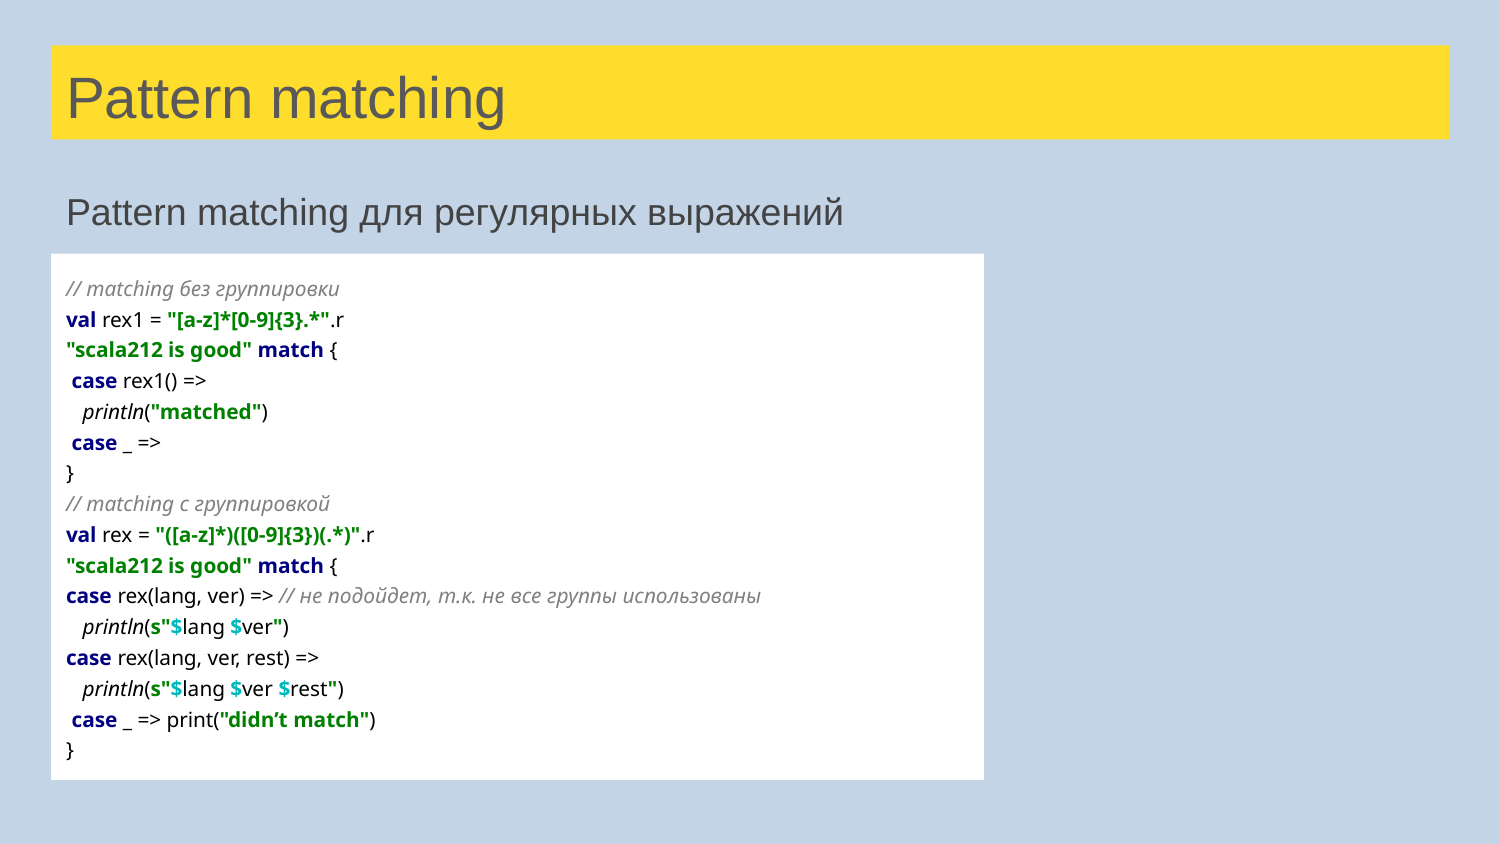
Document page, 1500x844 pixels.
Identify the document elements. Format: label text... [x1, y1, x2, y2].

title Pattern matching [51, 45, 1449, 140]
text_box // matching без группировки val rex1 = "[a-z]*[0-9]{3}.*".r "scala212 is good" match { case rex1() => println("matched") case _ => } // matching с группировкой val rex = "([a-z]*)([0-9]{3})(.*)".r "scala212 is good" match { case rex(lang, ver) => // не подойдет, т.к. не все группы использованы println(s"$lang $ver") case rex(lang, ver, rest) => println(s"$lang $ver $rest") case _ => print("didn’t match") } [51, 253, 984, 780]
text_box Pattern matching для регулярных выражений [51, 172, 1449, 818]
